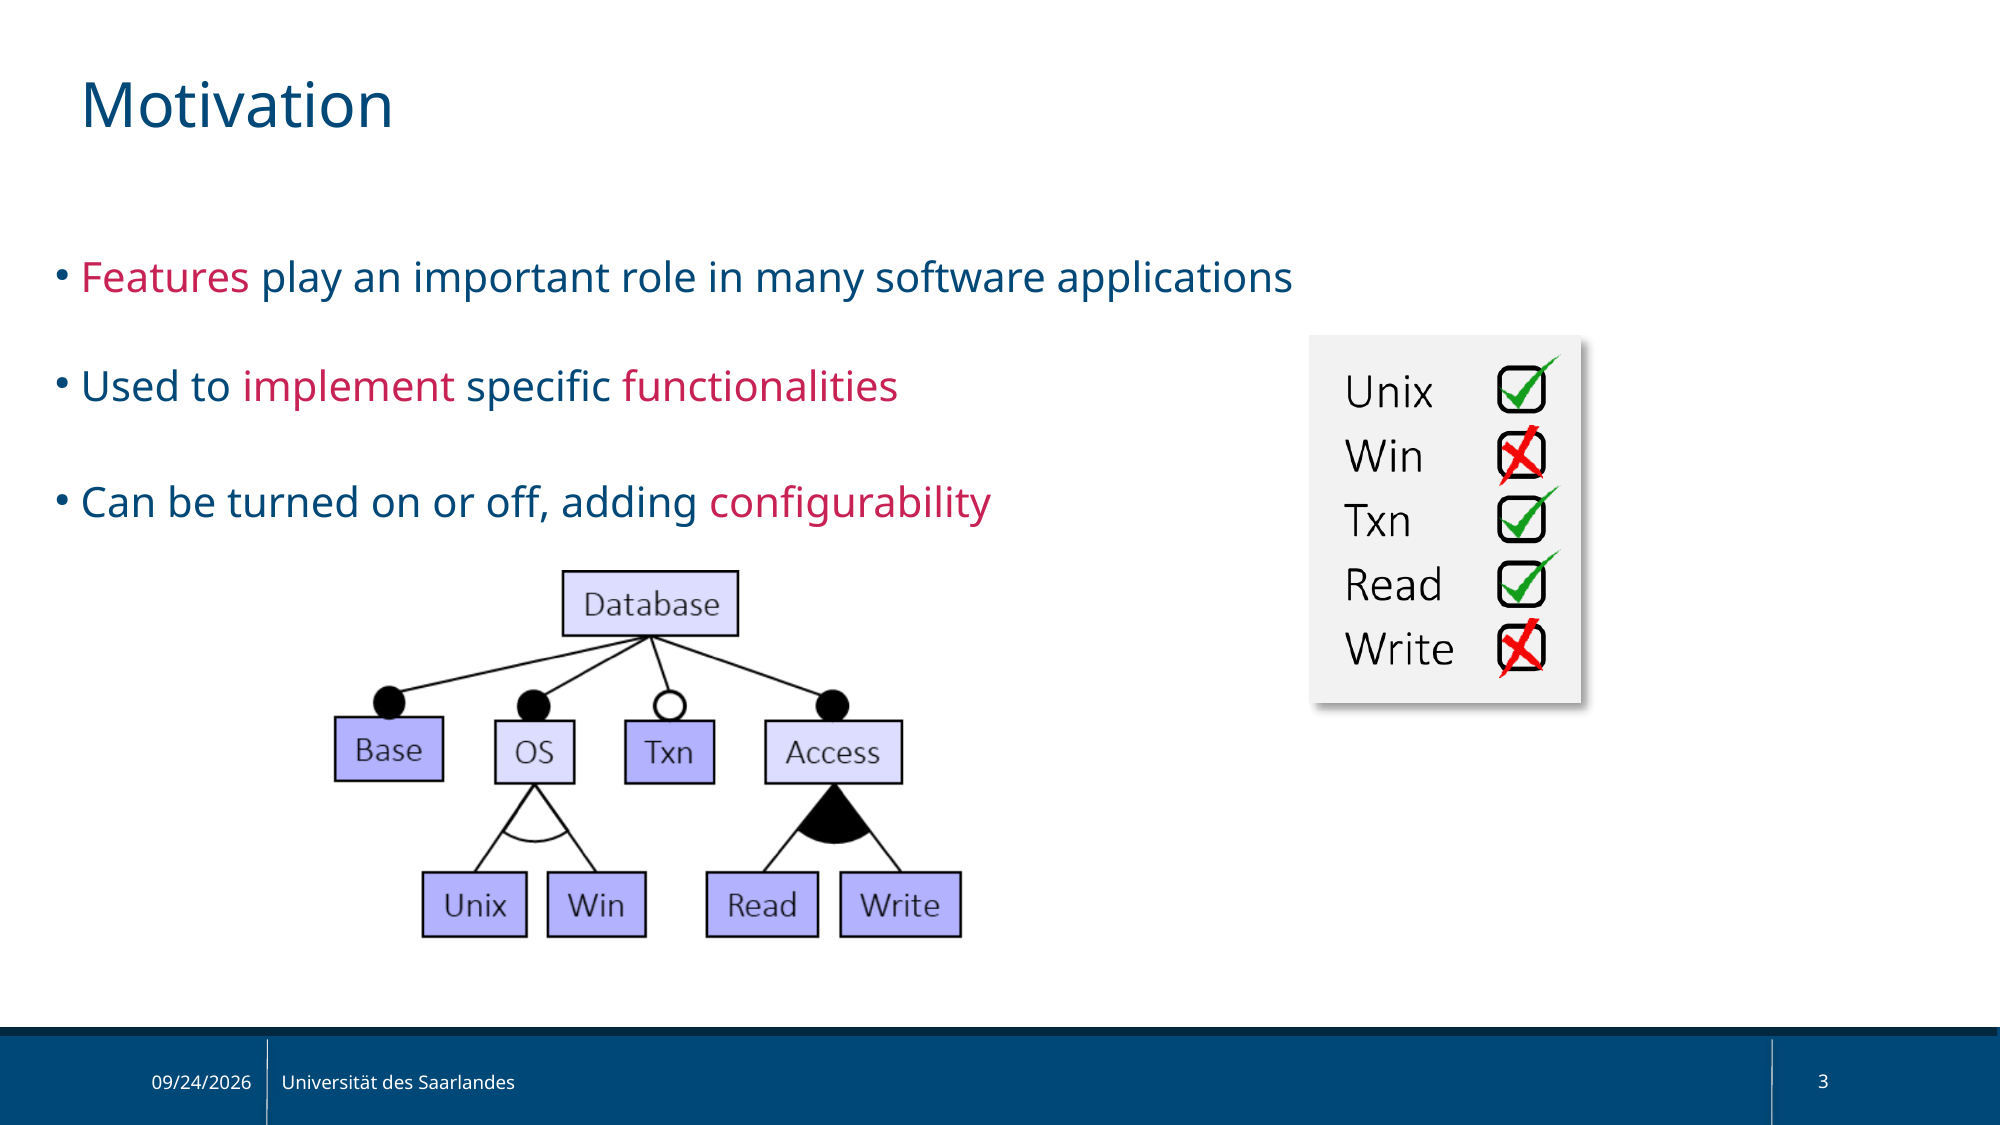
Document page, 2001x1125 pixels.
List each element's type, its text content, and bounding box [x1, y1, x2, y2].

picture [324, 560, 974, 954]
slide_number 09/22/2023 [65, 1053, 266, 1113]
slide_number <number> [1803, 1052, 2000, 1113]
picture [1299, 324, 1605, 722]
footer Universität des Saarlandes [266, 1052, 1741, 1113]
list Features play an important role in many software applications Used to implement specific functionalities Can be turned on or off, adding configurability [55, 243, 1506, 1040]
list Motivation [65, 57, 1520, 170]
